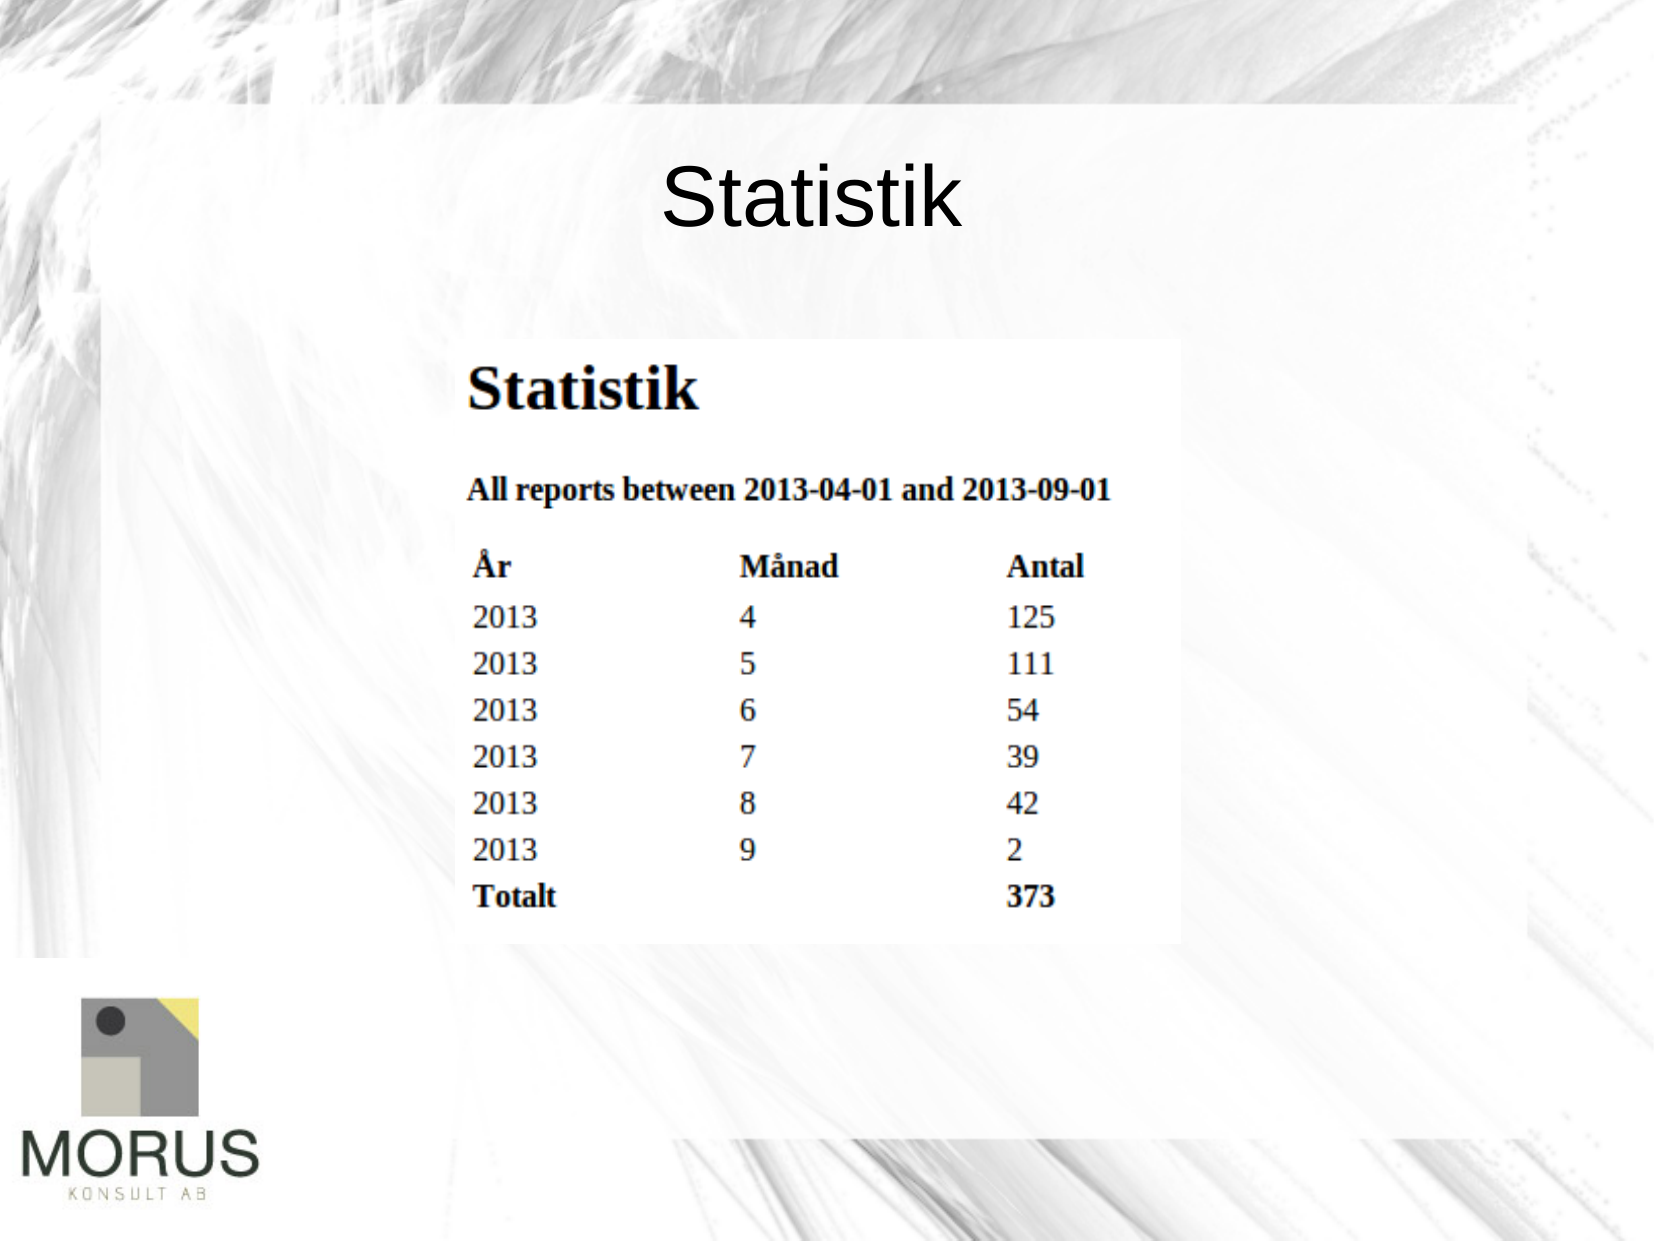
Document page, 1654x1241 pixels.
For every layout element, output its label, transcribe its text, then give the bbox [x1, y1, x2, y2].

title Statistik [118, 112, 1506, 281]
picture [0, 0, 1654, 1241]
